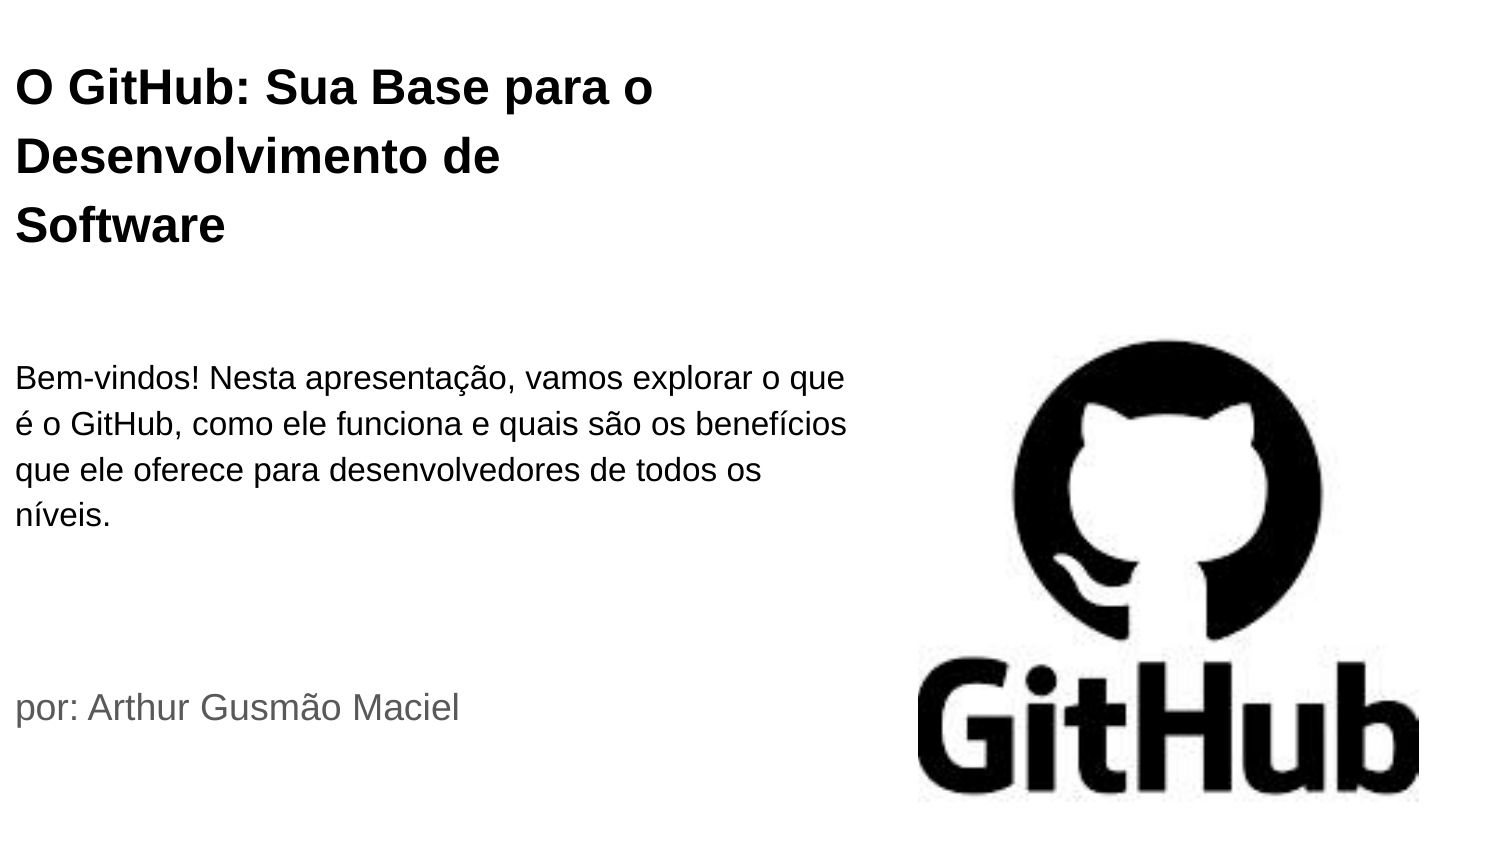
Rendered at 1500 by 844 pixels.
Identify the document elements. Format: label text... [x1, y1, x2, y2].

picture [918, 334, 1419, 802]
text_box O GitHub: Sua Base para o Desenvolvimento de Software [0, 30, 672, 268]
text_box Bem-vindos! Nesta apresentação, vamos explorar o que é o GitHub, como ele funciona e quais são os benefícios que ele oferece para desenvolvedores de todos os níveis. [0, 334, 876, 549]
text_box por: Arthur Gusmão Maciel [0, 668, 918, 744]
